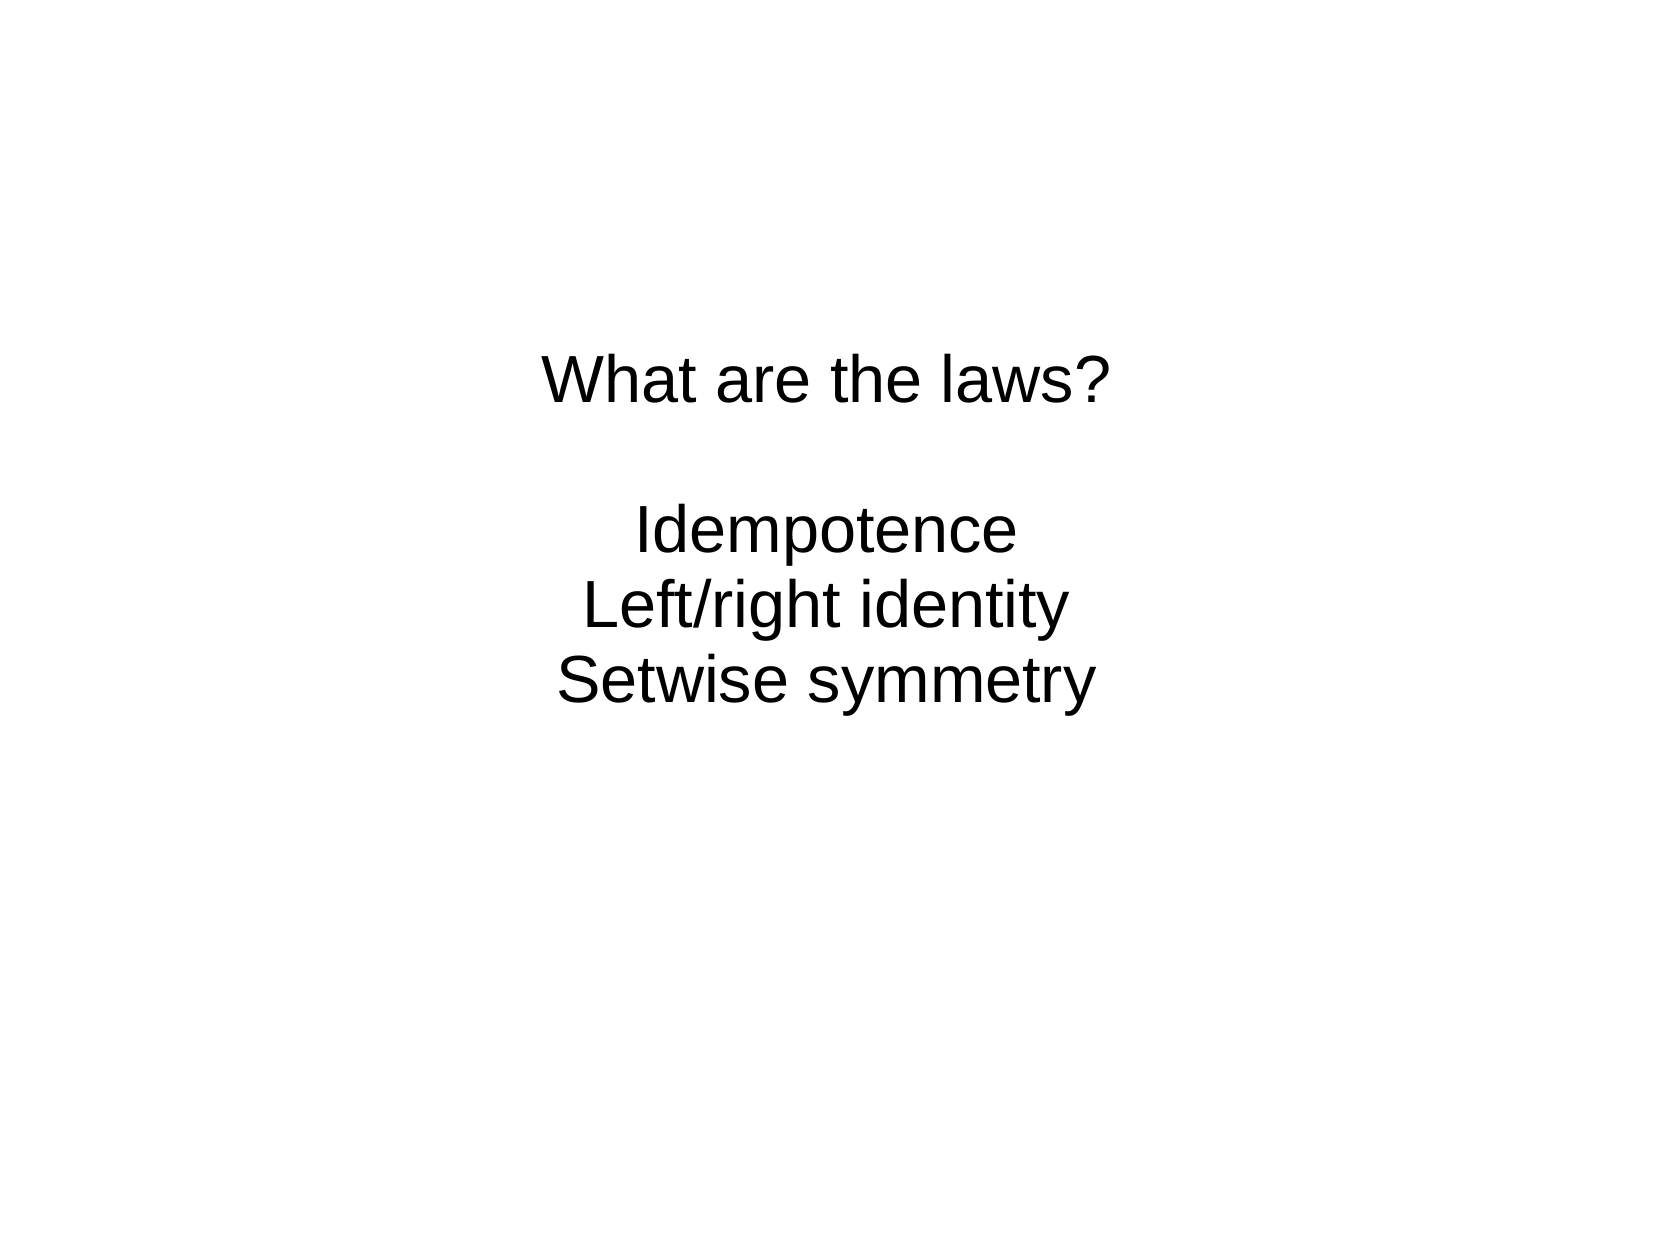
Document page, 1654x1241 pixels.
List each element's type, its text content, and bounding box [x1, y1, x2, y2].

subtitle What are the laws? Idempotence Left/right identity Setwise symmetry [82, 49, 1571, 1010]
